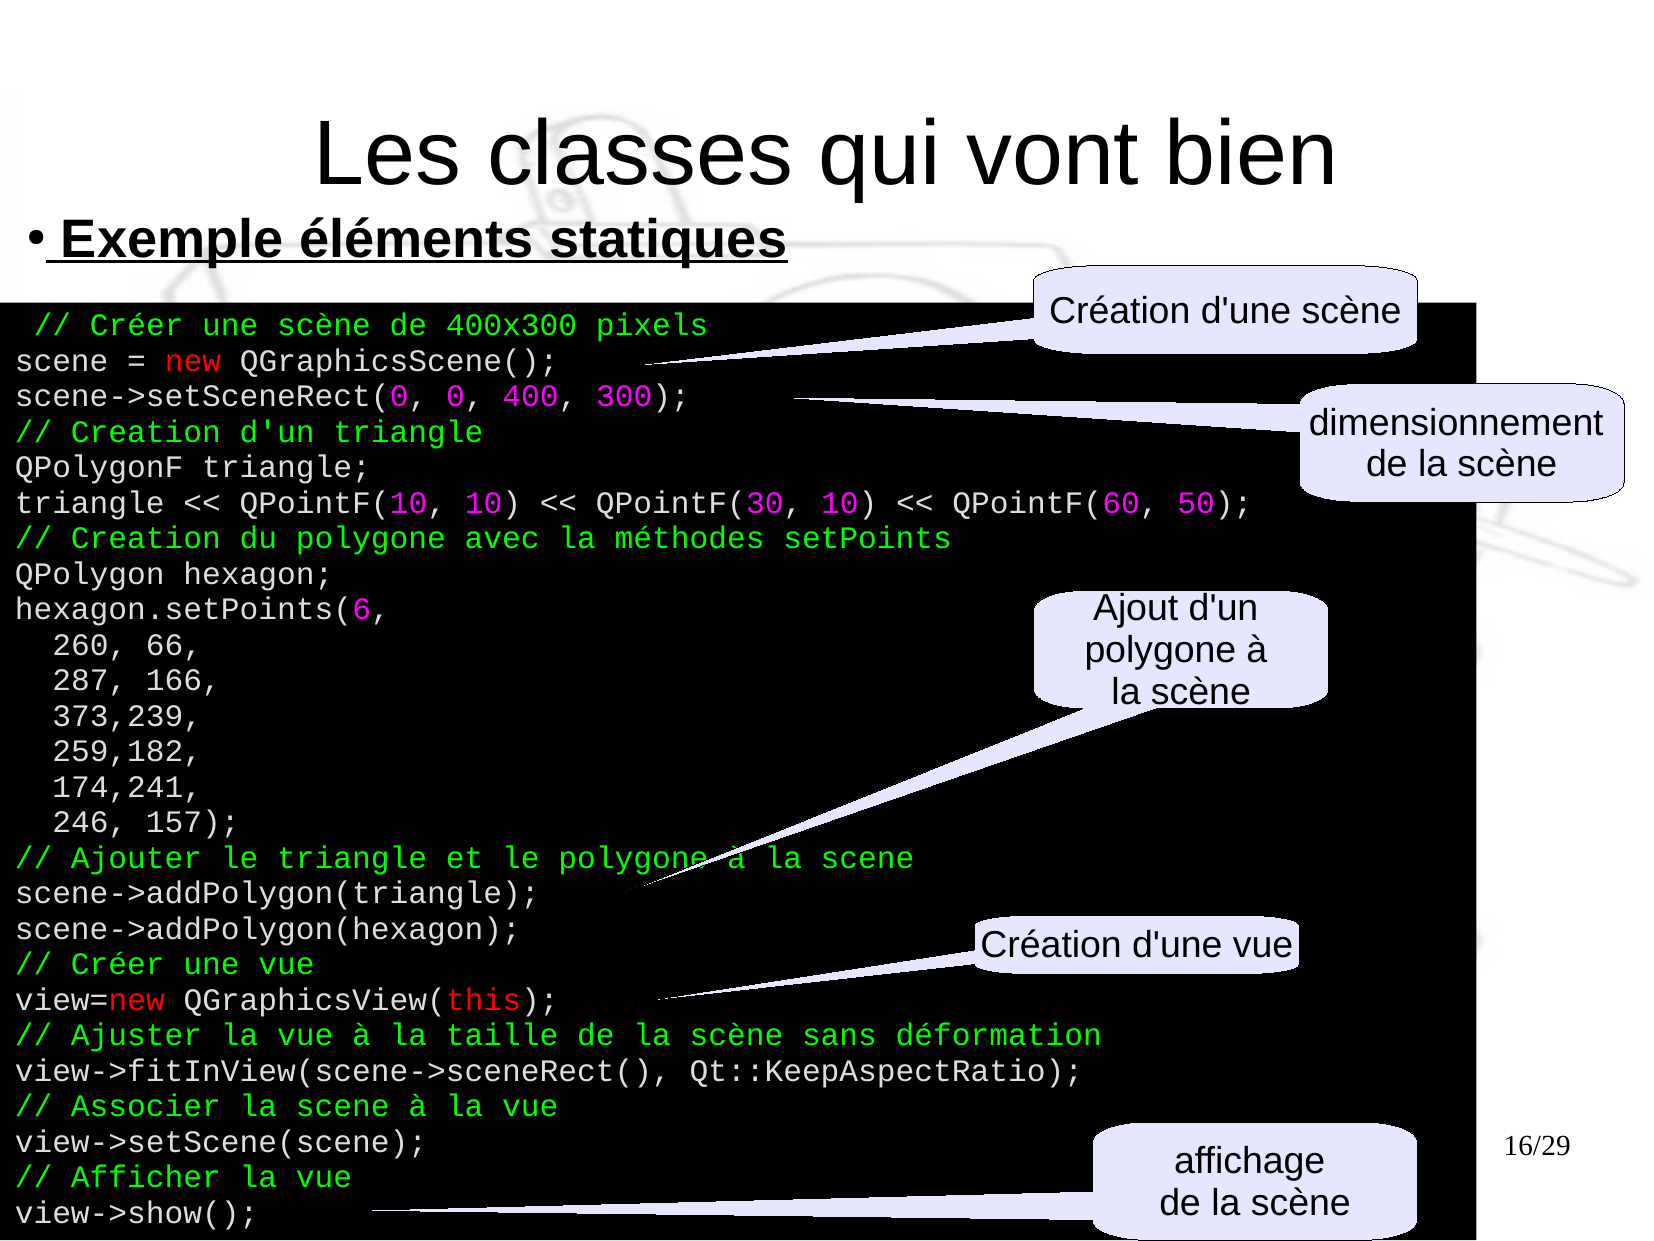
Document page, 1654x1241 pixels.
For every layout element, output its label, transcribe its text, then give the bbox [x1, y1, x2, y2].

text_box Création d'une scène [617, 265, 1418, 368]
text_box Création d'une vue [631, 915, 1300, 1004]
title Les classes qui vont bien [82, 49, 1571, 200]
text_box affichage de la scène [335, 1122, 1418, 1241]
text_box dimensionnement de la scène [762, 383, 1625, 503]
text_box // Créer une scène de 400x300 pixels scene = new QGraphicsScene(); scene->setSceneRect(0, 0, 400, 300); // Creation d'un triangle QPolygonF triangle; triangle << QPointF(10, 10) << QPointF(30, 10) << QPointF(60, 50); // Creation du polygone avec la méthodes setPoints QPolygon hexagon; hexagon.setPoints(6, 260, 66, 287, 166, 373,239, 259,182, 174,241, 246, 157); // Ajouter le triangle et le polygone à la scene scene->addPolygon(triangle); scene->addPolygon(hexagon); // Créer une vue view=new QGraphicsView(this); // Ajuster la vue à la taille de la scène sans déformation view->fitInView(scene->sceneRect(), Qt::KeepAspectRatio); // Associer la scene à la vue view->setScene(scene); // Afficher la vue view->show(); [0, 302, 1138, 1241]
text_box Exemple éléments statiques [11, 200, 1607, 1182]
picture [0, 0, 1654, 1241]
text_box Ajout d'un polygone à la scène [621, 590, 1329, 894]
